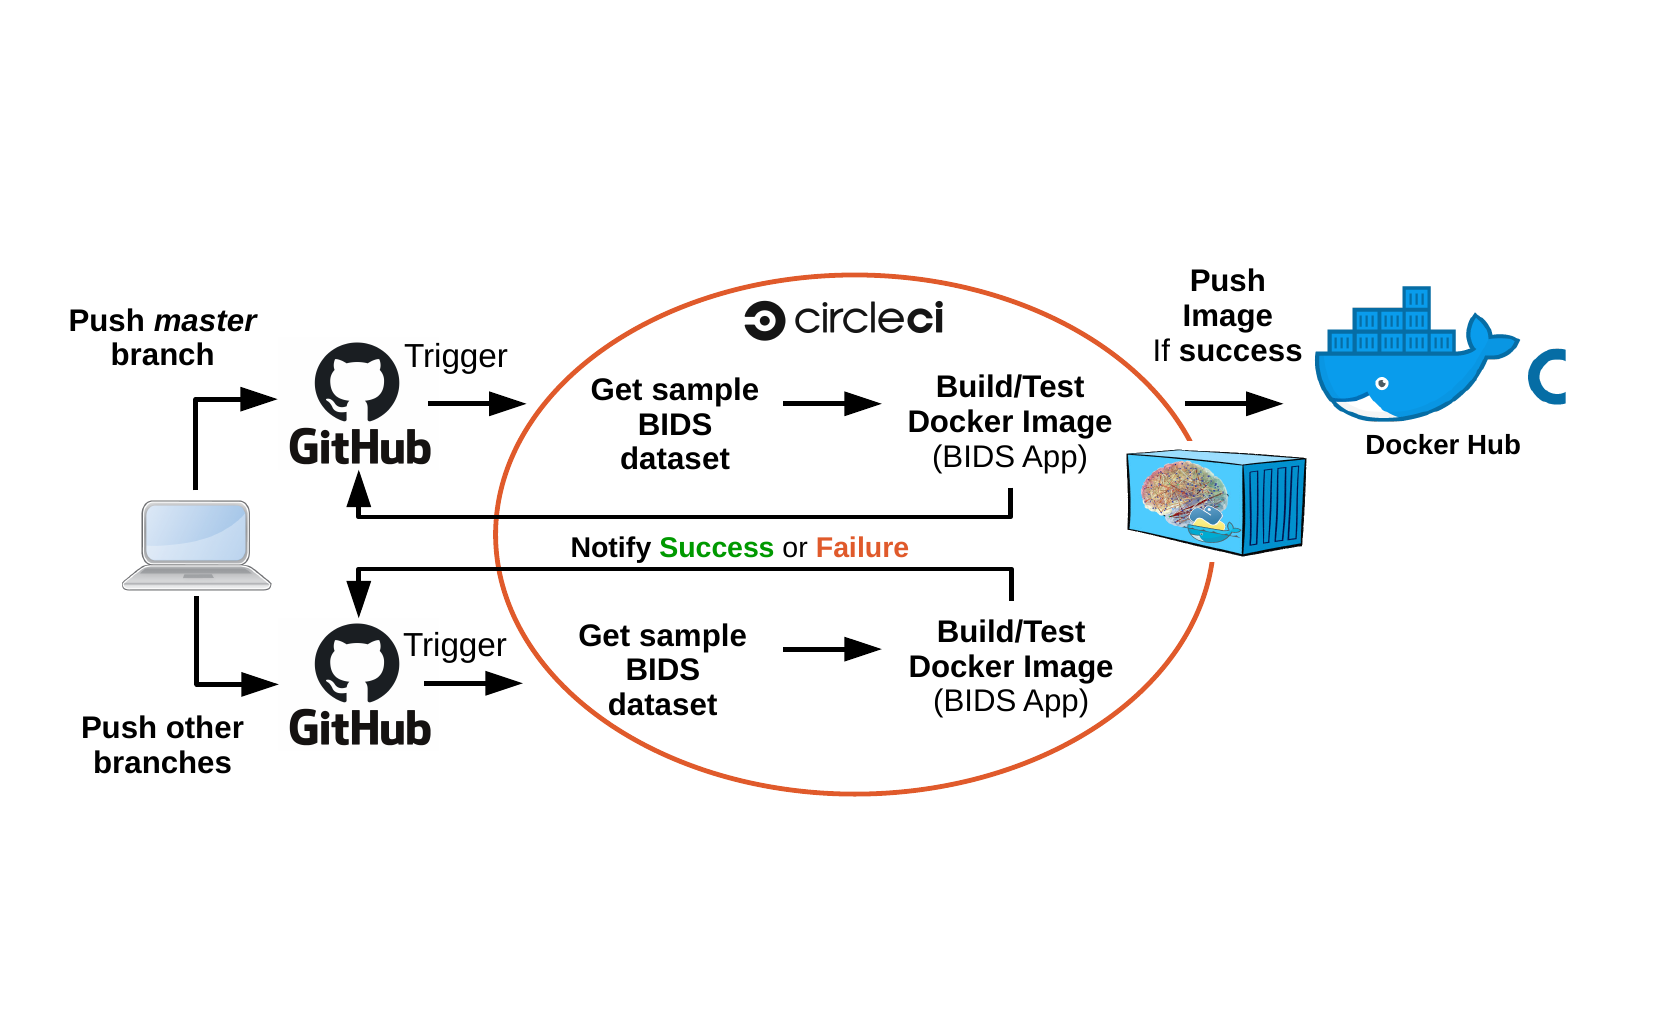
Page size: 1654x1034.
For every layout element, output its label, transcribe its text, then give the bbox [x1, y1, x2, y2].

picture [1121, 441, 1311, 562]
text_box [496, 274, 1116, 515]
text_box Docker Hub [1342, 409, 1545, 481]
text_box Trigger [355, 290, 557, 422]
text_box [499, 571, 527, 579]
text_box Trigger [354, 579, 556, 712]
text_box [495, 519, 527, 567]
picture [739, 292, 948, 349]
picture [115, 494, 278, 597]
text_box Build/Test Docker Image (BIDS App) [892, 356, 1128, 488]
text_box Push other branches [40, 695, 286, 795]
picture [278, 618, 439, 751]
picture [1310, 276, 1566, 422]
text_box [1128, 382, 1190, 441]
text_box Push master branch [40, 288, 286, 388]
text_box [556, 571, 1088, 795]
picture [278, 337, 439, 470]
text_box Notify Success or Failure [527, 515, 961, 580]
text_box Build/Test Docker Image (BIDS App) [889, 600, 1133, 732]
text_box Get sample BIDS dataset [574, 358, 776, 490]
text_box Get sample BIDS dataset [562, 604, 764, 736]
text_box Push Image If success [1127, 250, 1329, 382]
text_box [961, 488, 1213, 699]
